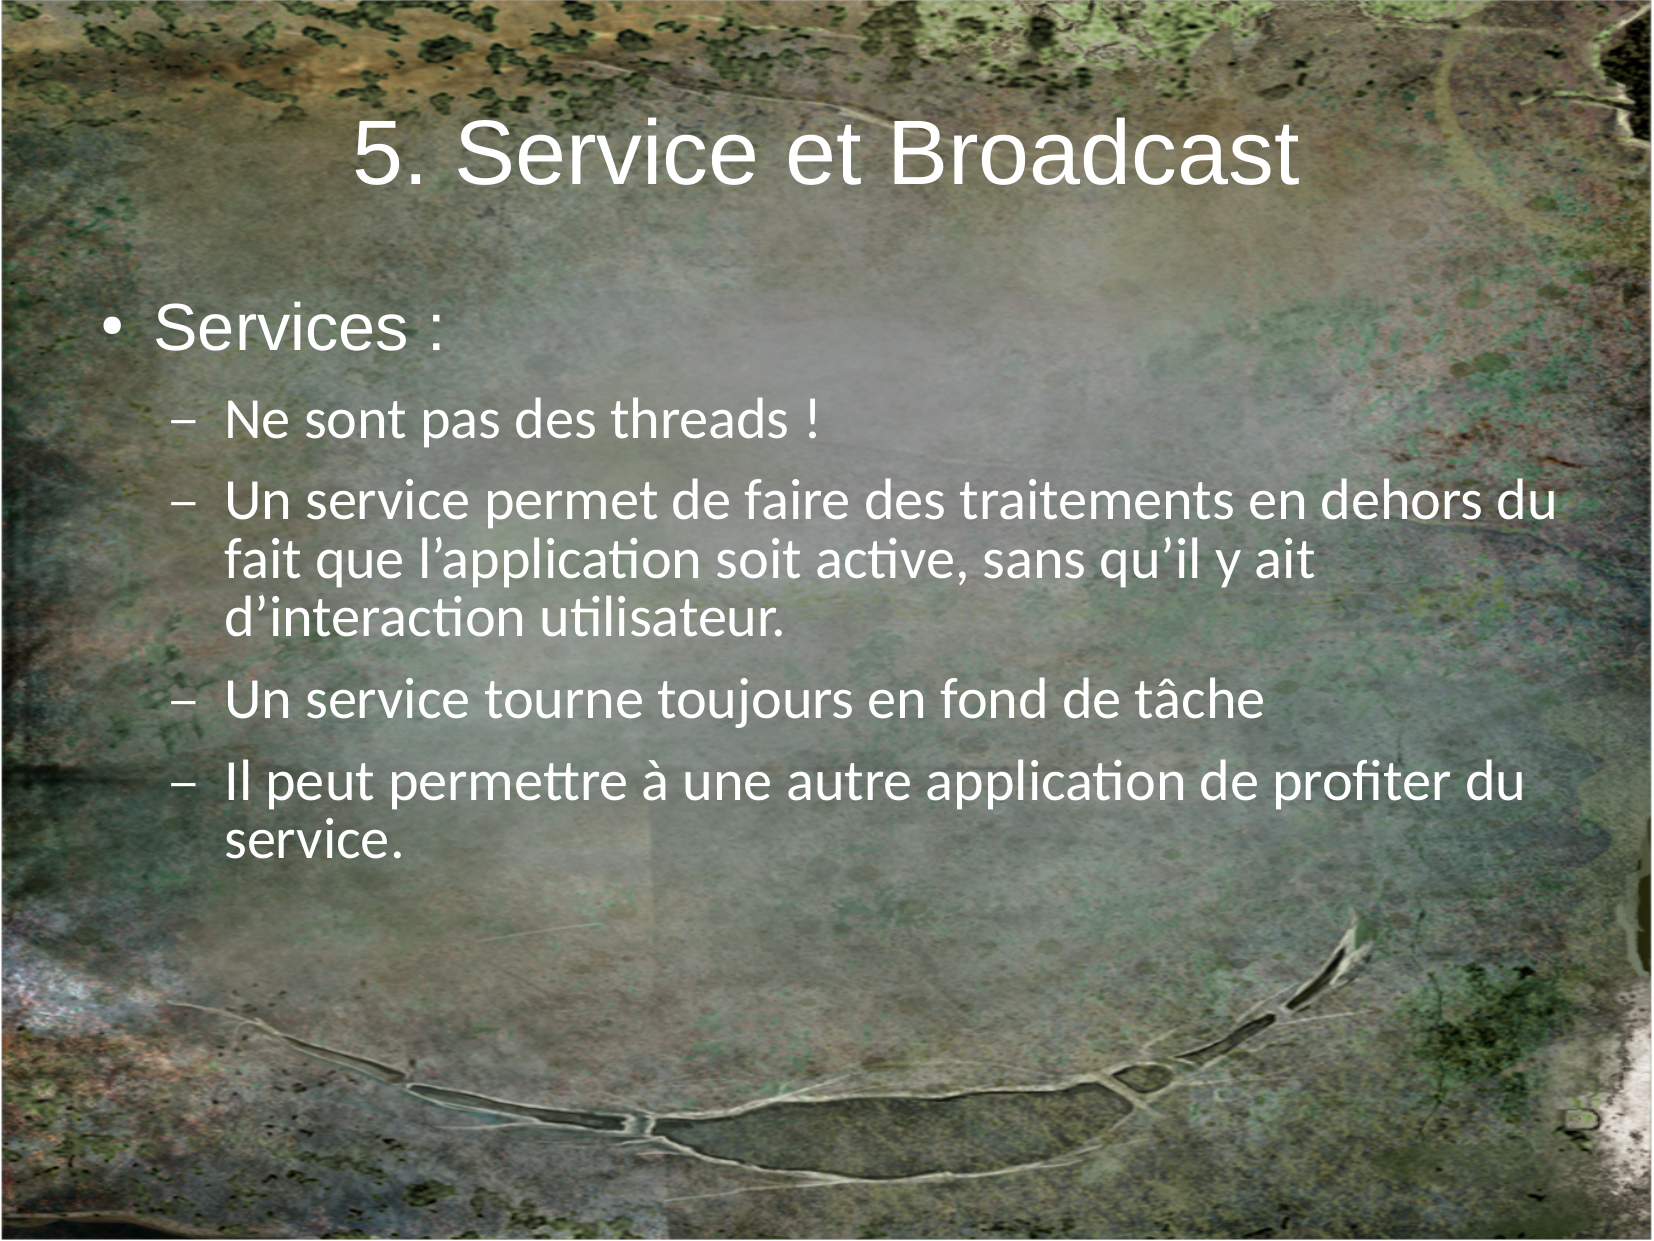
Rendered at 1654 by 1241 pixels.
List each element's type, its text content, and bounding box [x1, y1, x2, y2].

picture [0, 0, 1654, 1241]
list Services : Ne sont pas des threads ! Un service permet de faire des traitements en dehors du fait que l’application soit active, sans qu’il y ait d’interaction utilisateur. Un service tourne toujours en fond de tâche Il peut permettre à une autre application de profiter du service. [82, 290, 1571, 1010]
title 5. Service et Broadcast [82, 49, 1571, 257]
